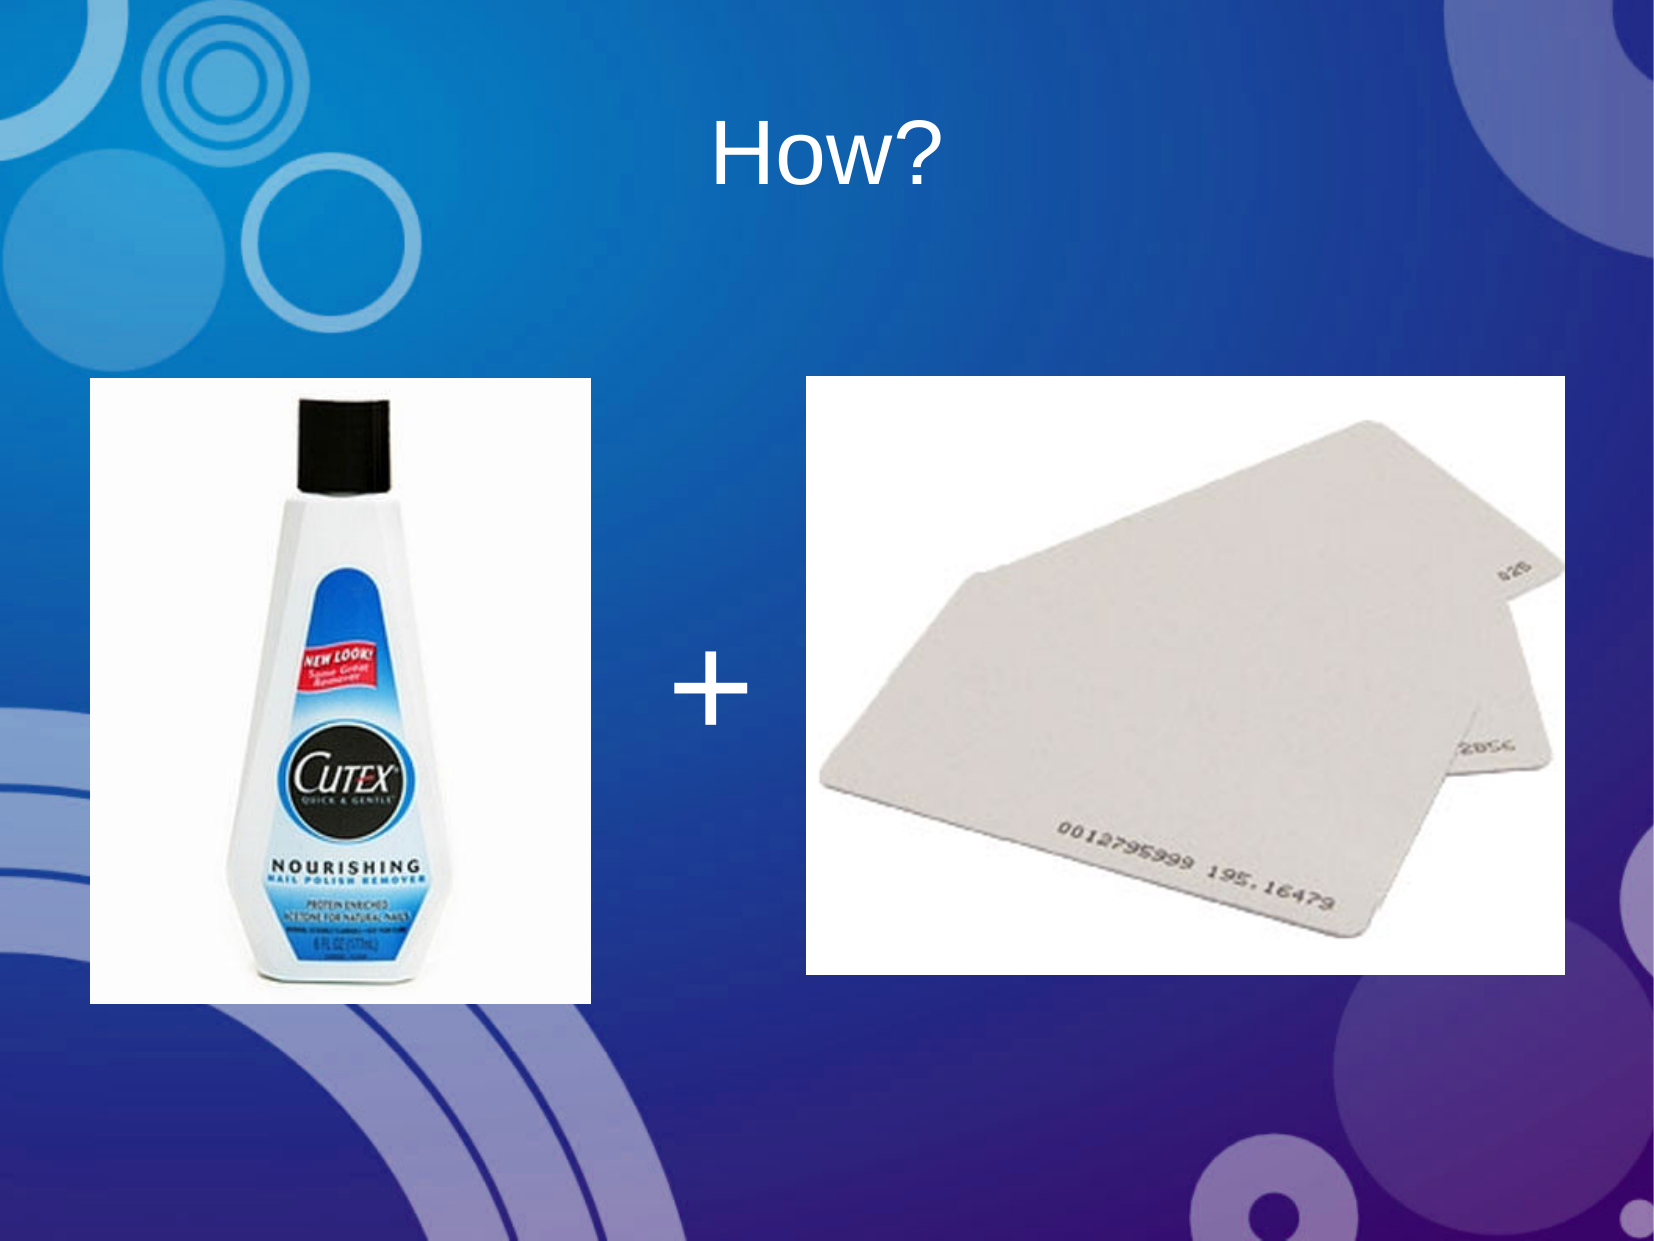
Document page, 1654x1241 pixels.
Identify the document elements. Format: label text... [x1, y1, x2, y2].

picture [0, 0, 1654, 1241]
title How? [82, 56, 1571, 250]
list + [82, 290, 1571, 1094]
